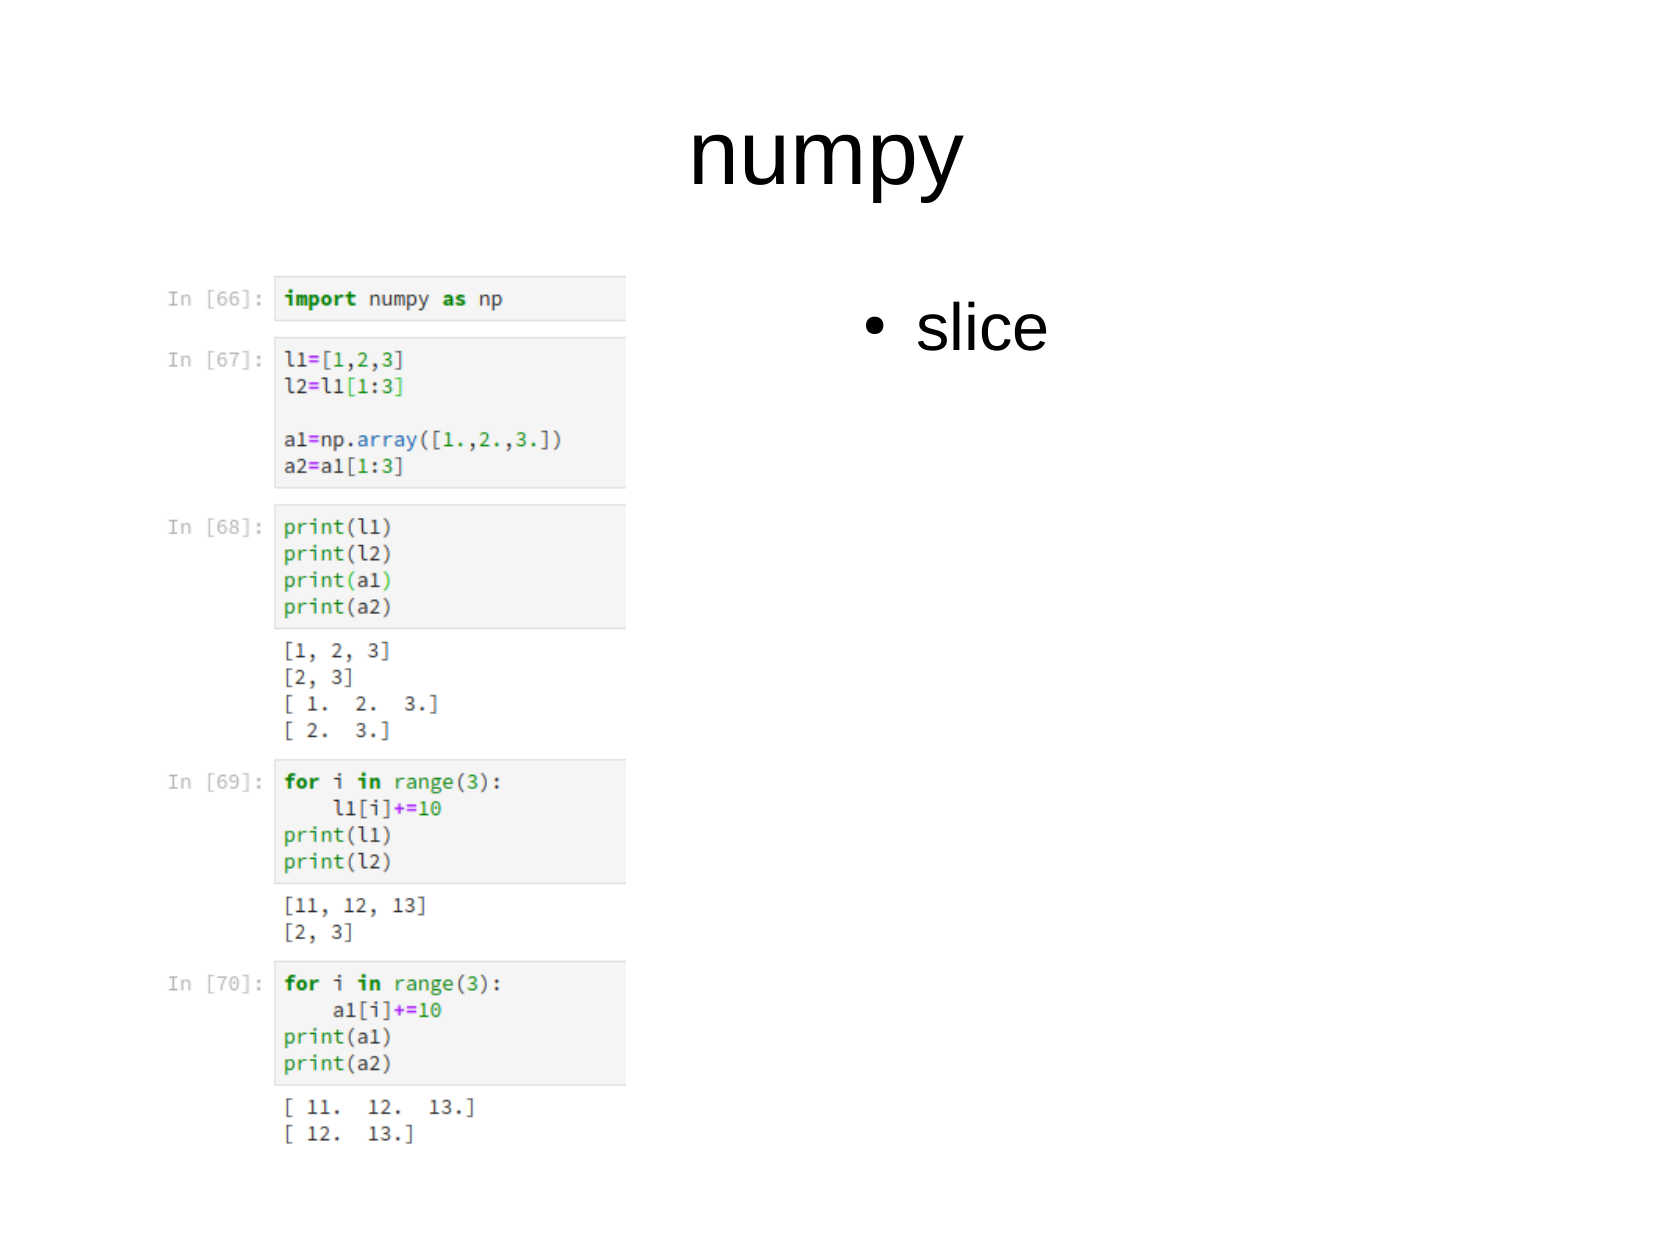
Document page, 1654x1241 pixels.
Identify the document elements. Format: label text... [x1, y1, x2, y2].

picture [151, 259, 626, 1158]
title numpy [82, 49, 1571, 257]
list slice [845, 290, 1572, 1010]
